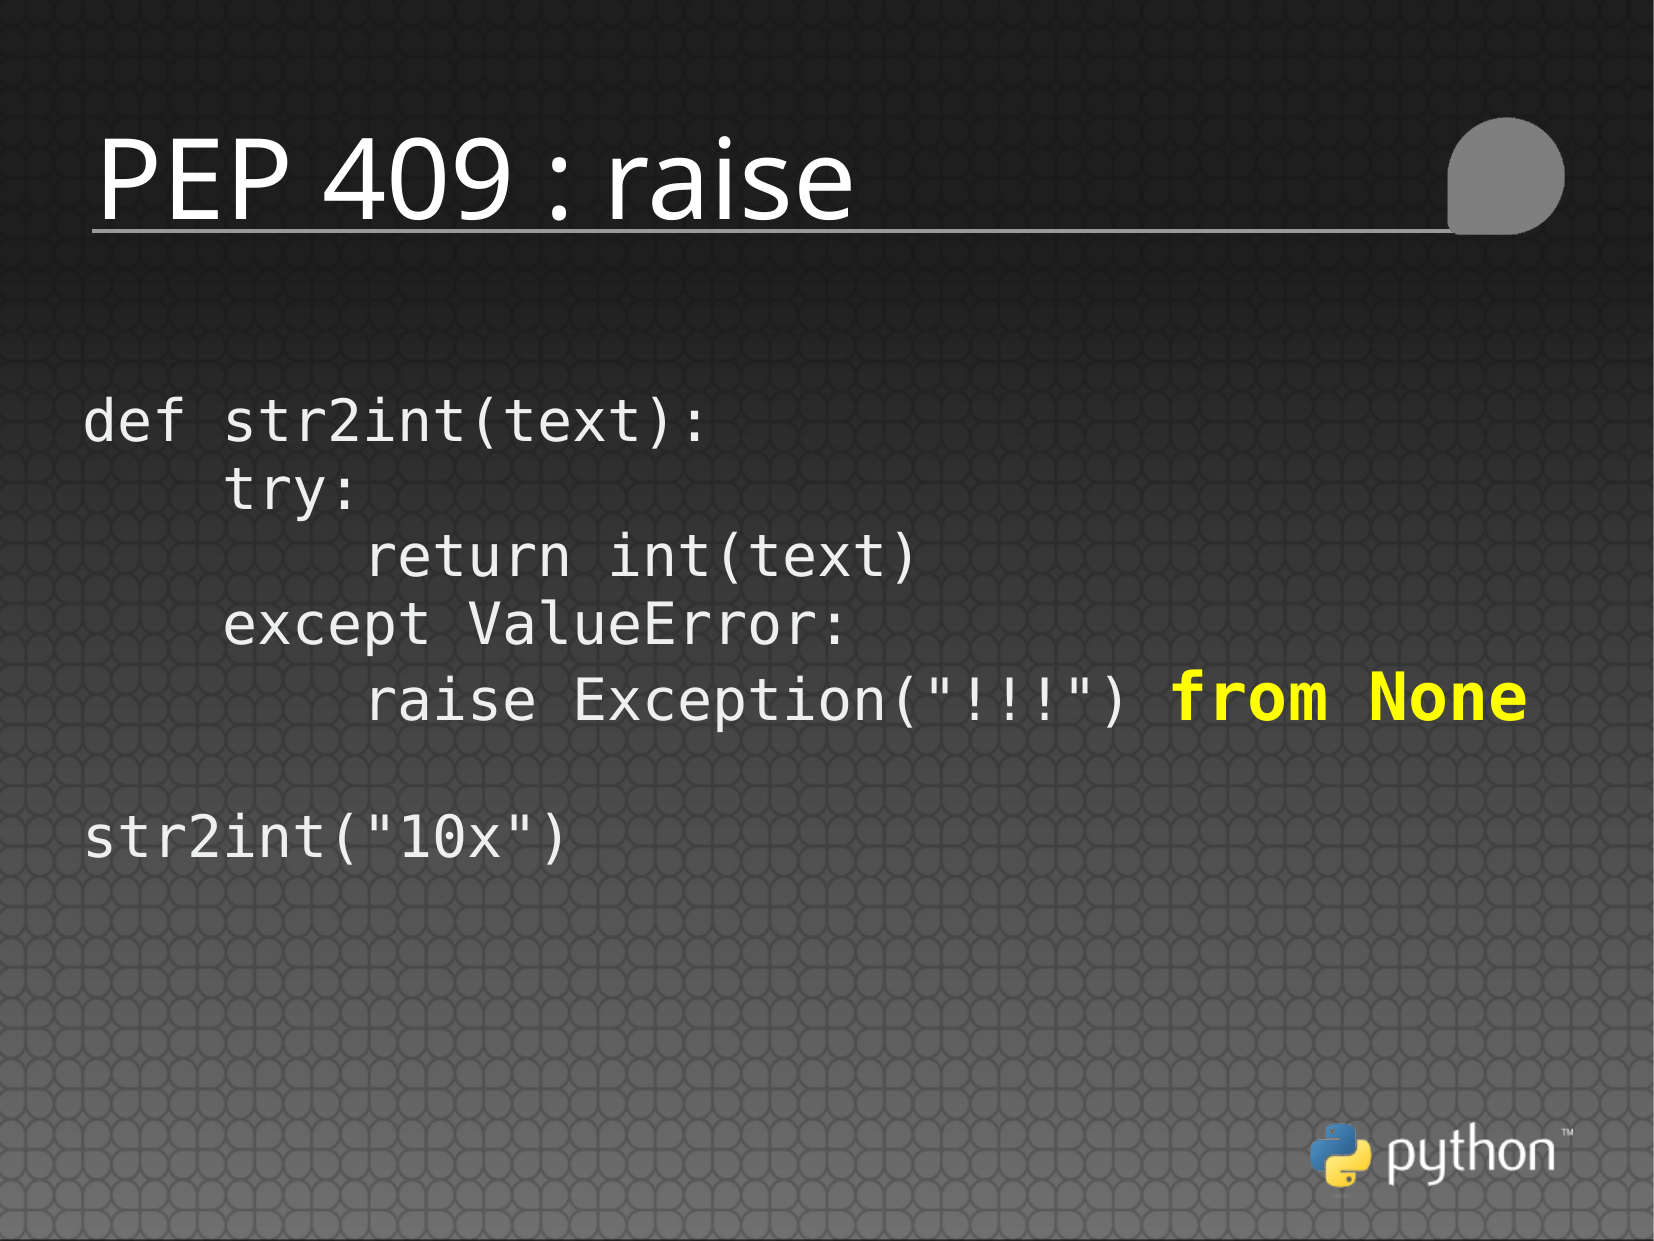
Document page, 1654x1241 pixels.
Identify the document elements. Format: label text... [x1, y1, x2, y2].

picture [0, 0, 1654, 1241]
list def str2int(text): try: return int(text) except ValueError: raise Exception("!!!") from None str2int("10x") [82, 290, 1571, 1094]
title PEP 409 : raise [94, 100, 1426, 251]
